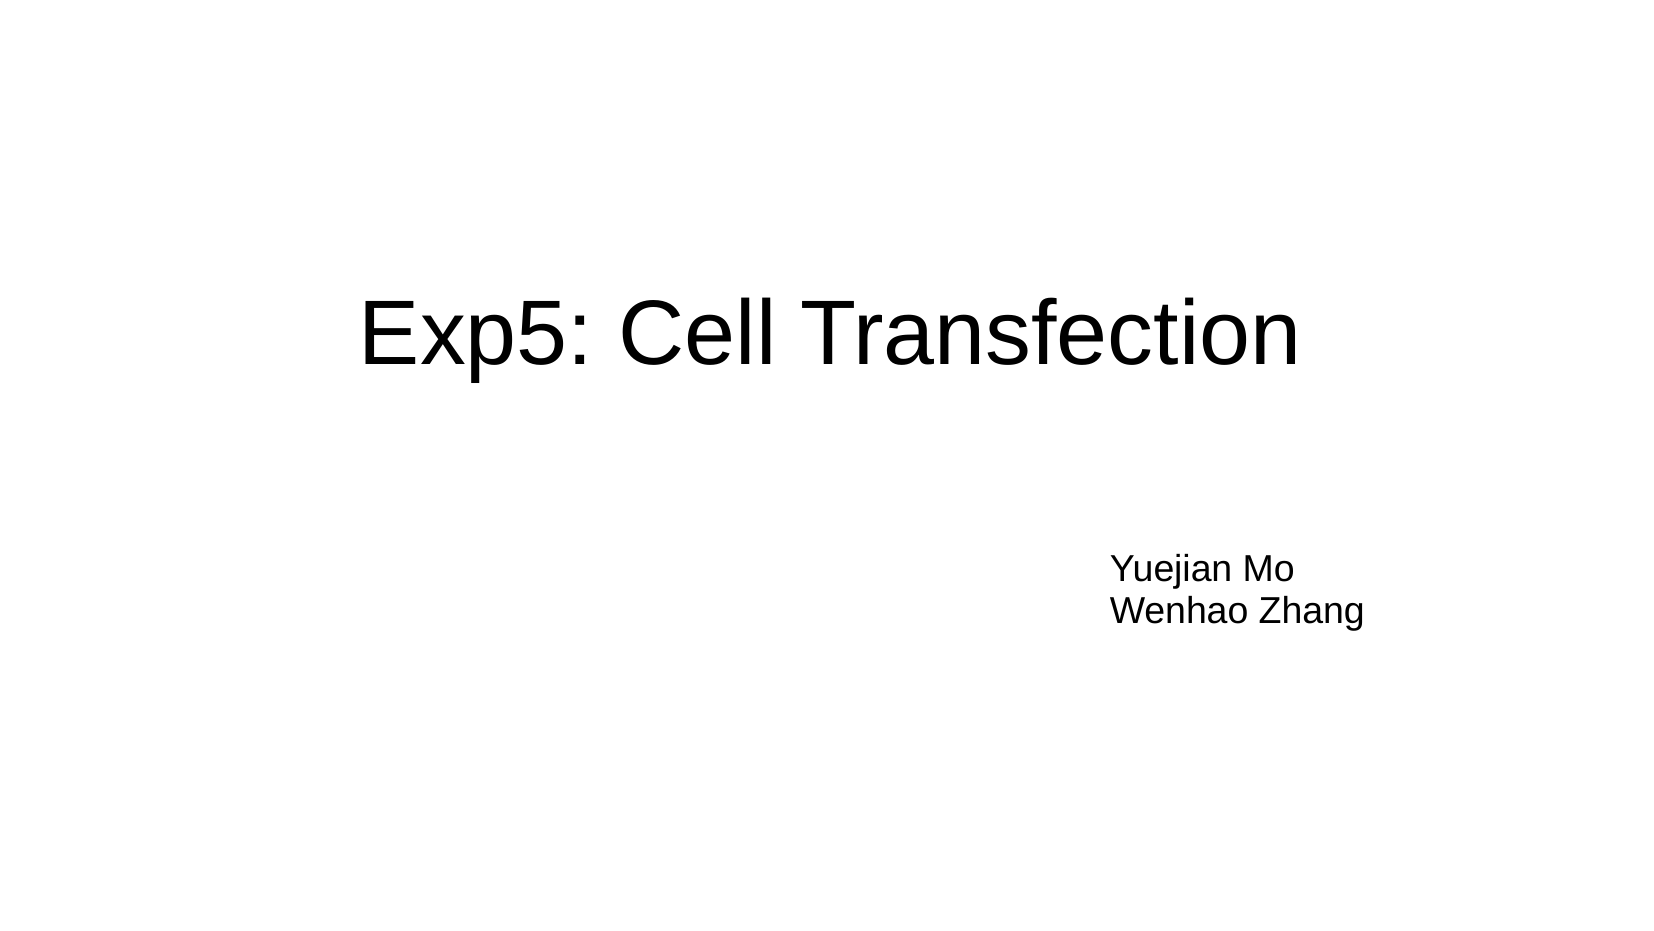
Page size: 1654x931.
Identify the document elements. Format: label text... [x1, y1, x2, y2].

text_box Yuejian Mo Wenhao Zhang [1095, 540, 1531, 639]
title Exp5: Cell Transfection [86, 255, 1576, 411]
